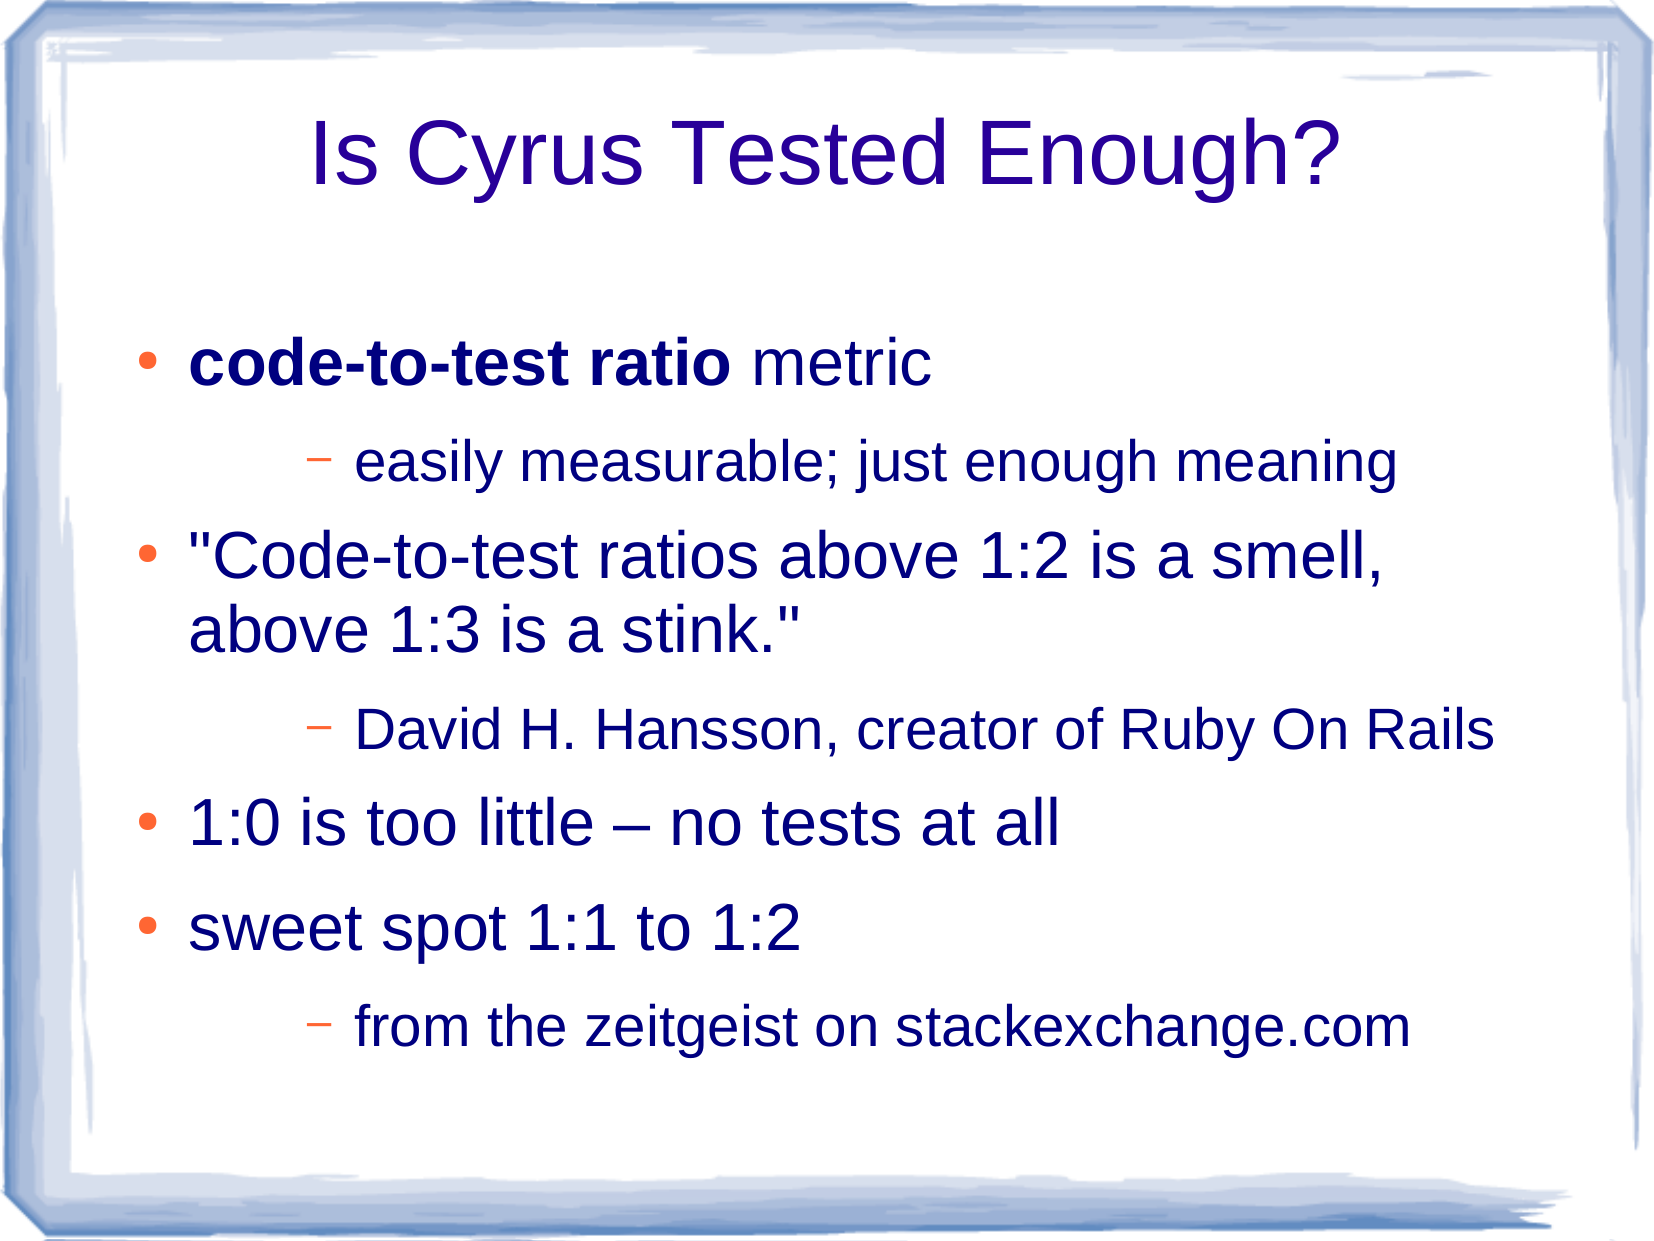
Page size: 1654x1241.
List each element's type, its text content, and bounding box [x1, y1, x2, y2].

title Is Cyrus Tested Enough? [82, 56, 1571, 250]
list code-to-test ratio metric easily measurable; just enough meaning "Code-to-test ratios above 1:2 is a smell, above 1:3 is a stink." David H. Hansson, creator of Ruby On Rails 1:0 is too little – no tests at all sweet spot 1:1 to 1:2 from the zeitgeist on stackexchange.com [118, 324, 1571, 1129]
picture [0, 0, 1654, 1241]
